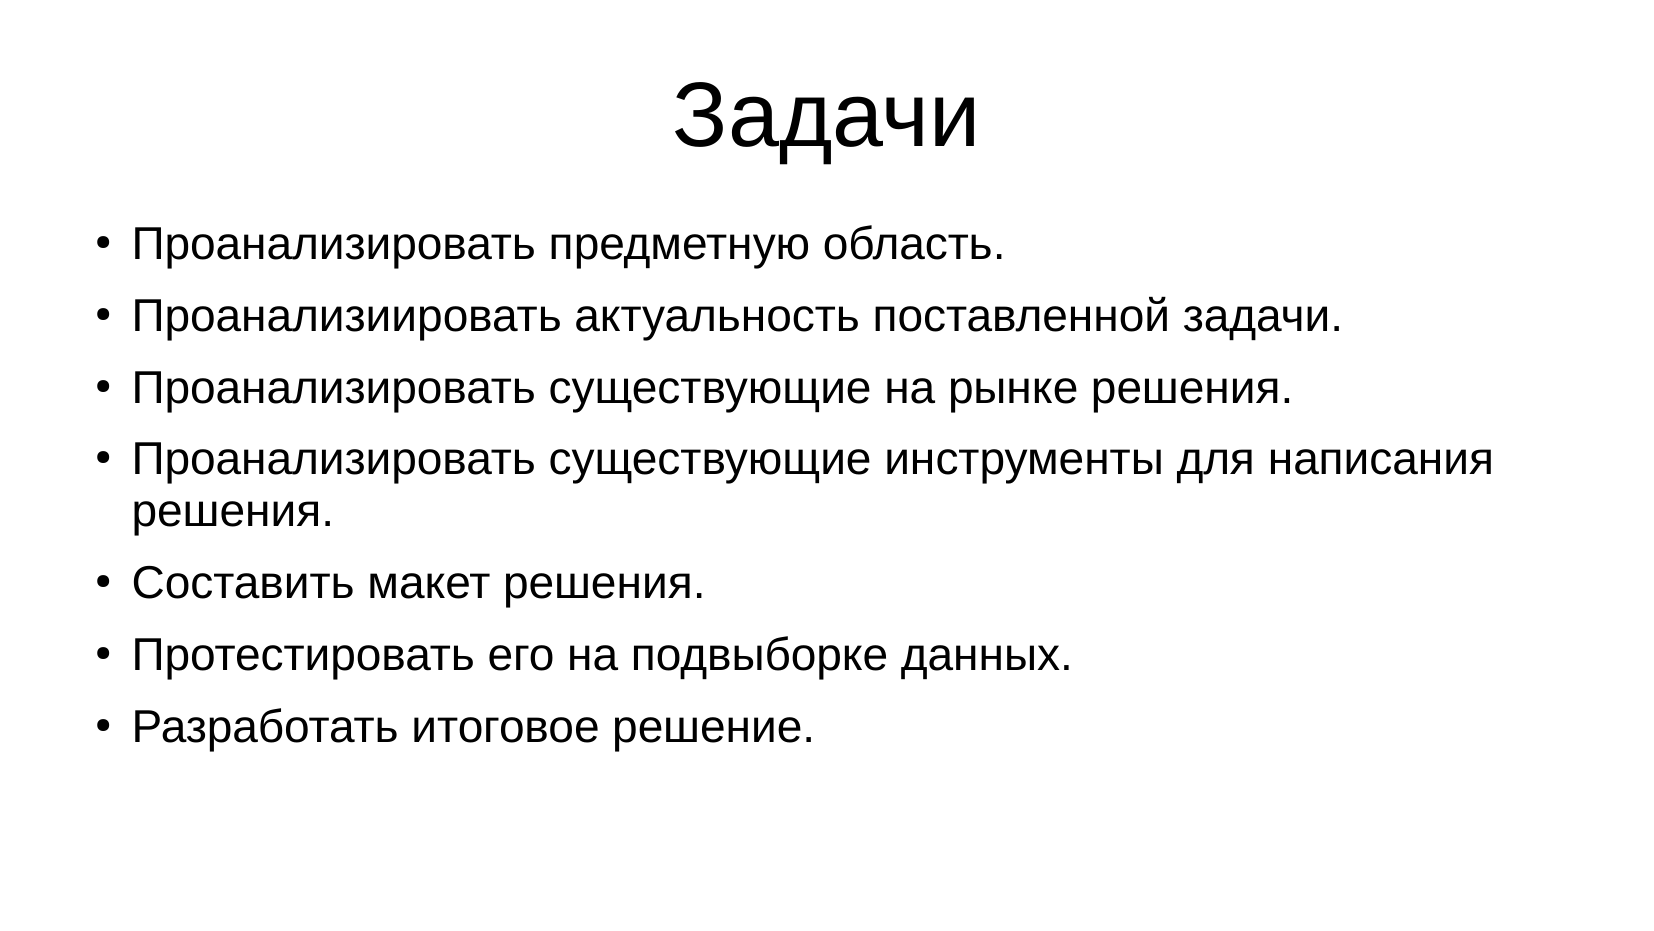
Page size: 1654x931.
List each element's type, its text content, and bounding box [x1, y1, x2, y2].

title Задачи [82, 37, 1571, 193]
list Проанализировать предметную область. Проанализиировать актуальность поставленной задачи. Проанализировать существующие на рынке решения. Проанализировать существующие инструменты для написания решения. Составить макет решения. Протестировать его на подвыборке данных. Разработать итоговое решение. [82, 217, 1571, 758]
